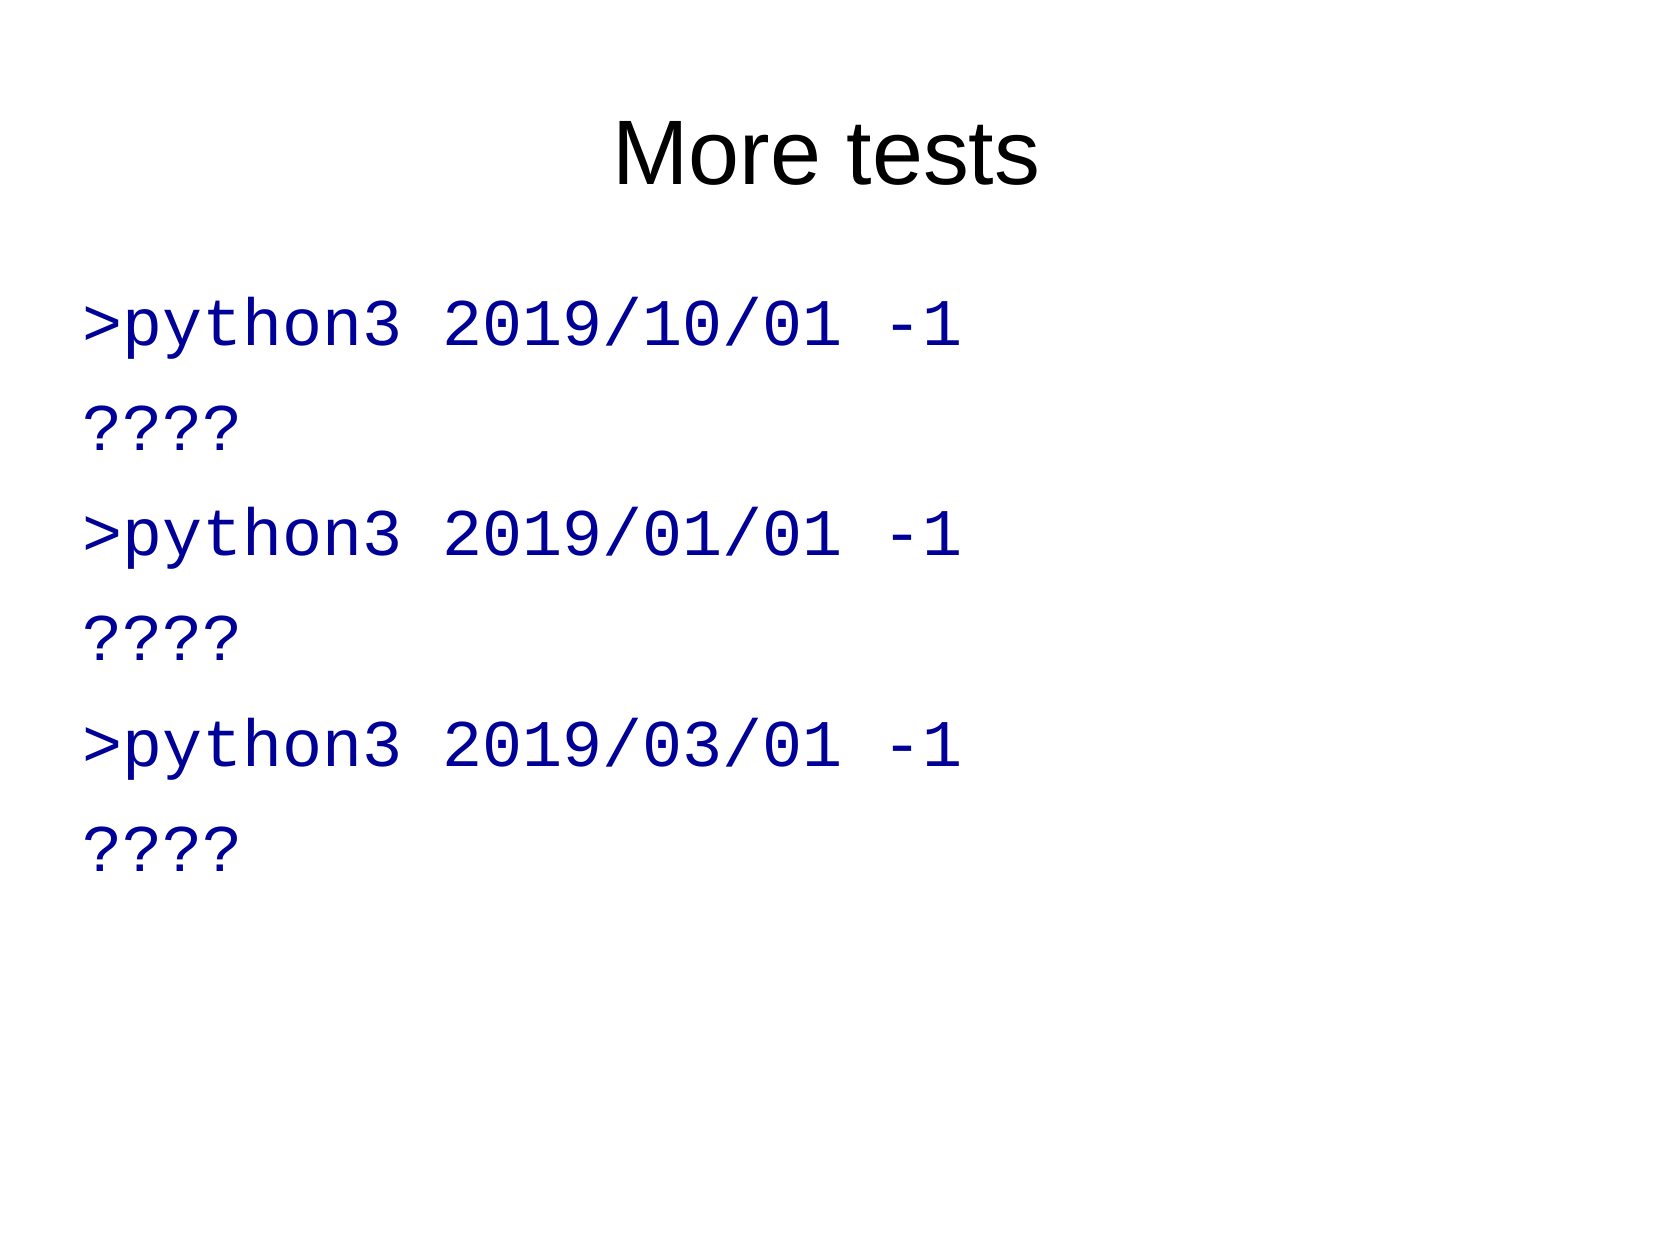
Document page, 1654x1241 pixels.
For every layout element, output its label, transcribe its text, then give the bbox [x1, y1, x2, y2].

list >python3 2019/10/01 -1 ???? >python3 2019/01/01 -1 ???? >python3 2019/03/01 -1 ???? [82, 290, 1571, 1010]
title More tests [82, 49, 1571, 257]
